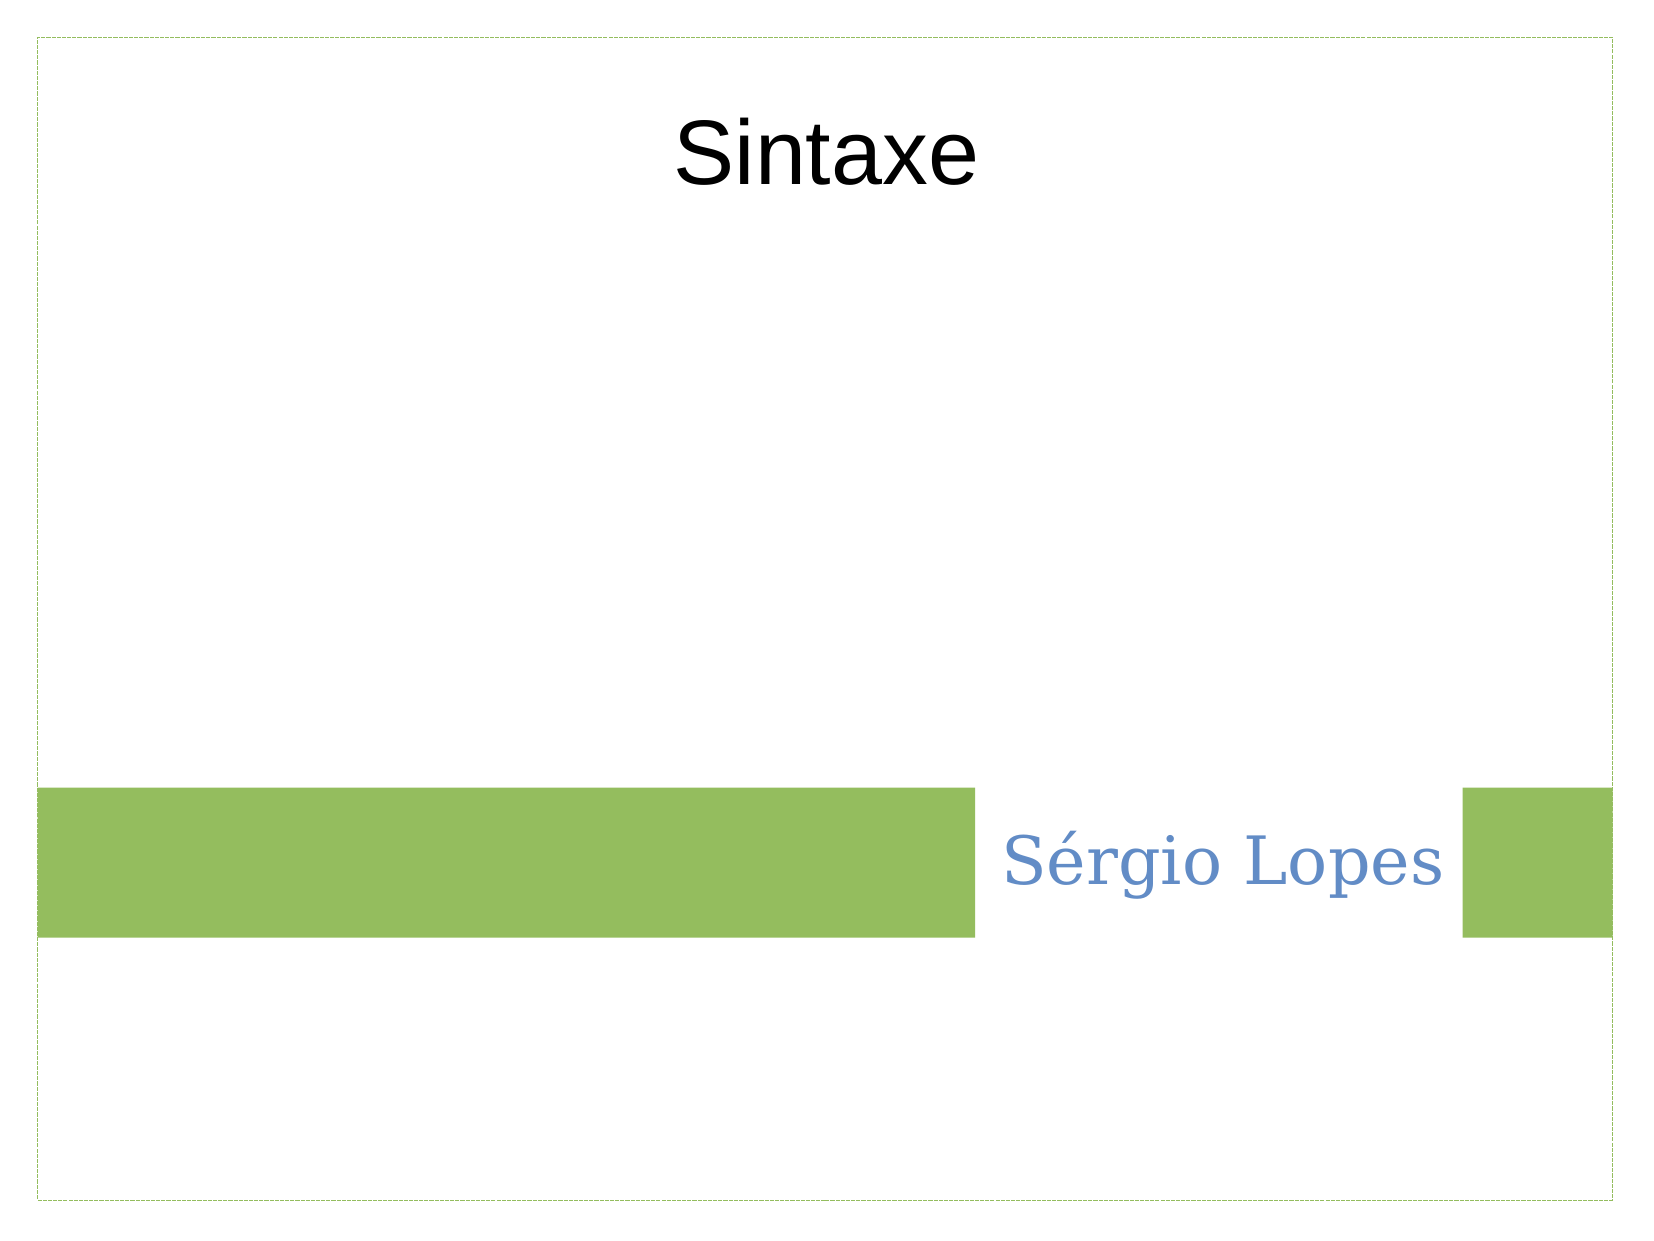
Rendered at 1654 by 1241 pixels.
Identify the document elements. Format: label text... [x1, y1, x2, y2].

text_box Sérgio Lopes [986, 814, 1459, 908]
text_box [37, 787, 976, 938]
text_box [1462, 787, 1613, 938]
title Sintaxe [82, 49, 1571, 257]
